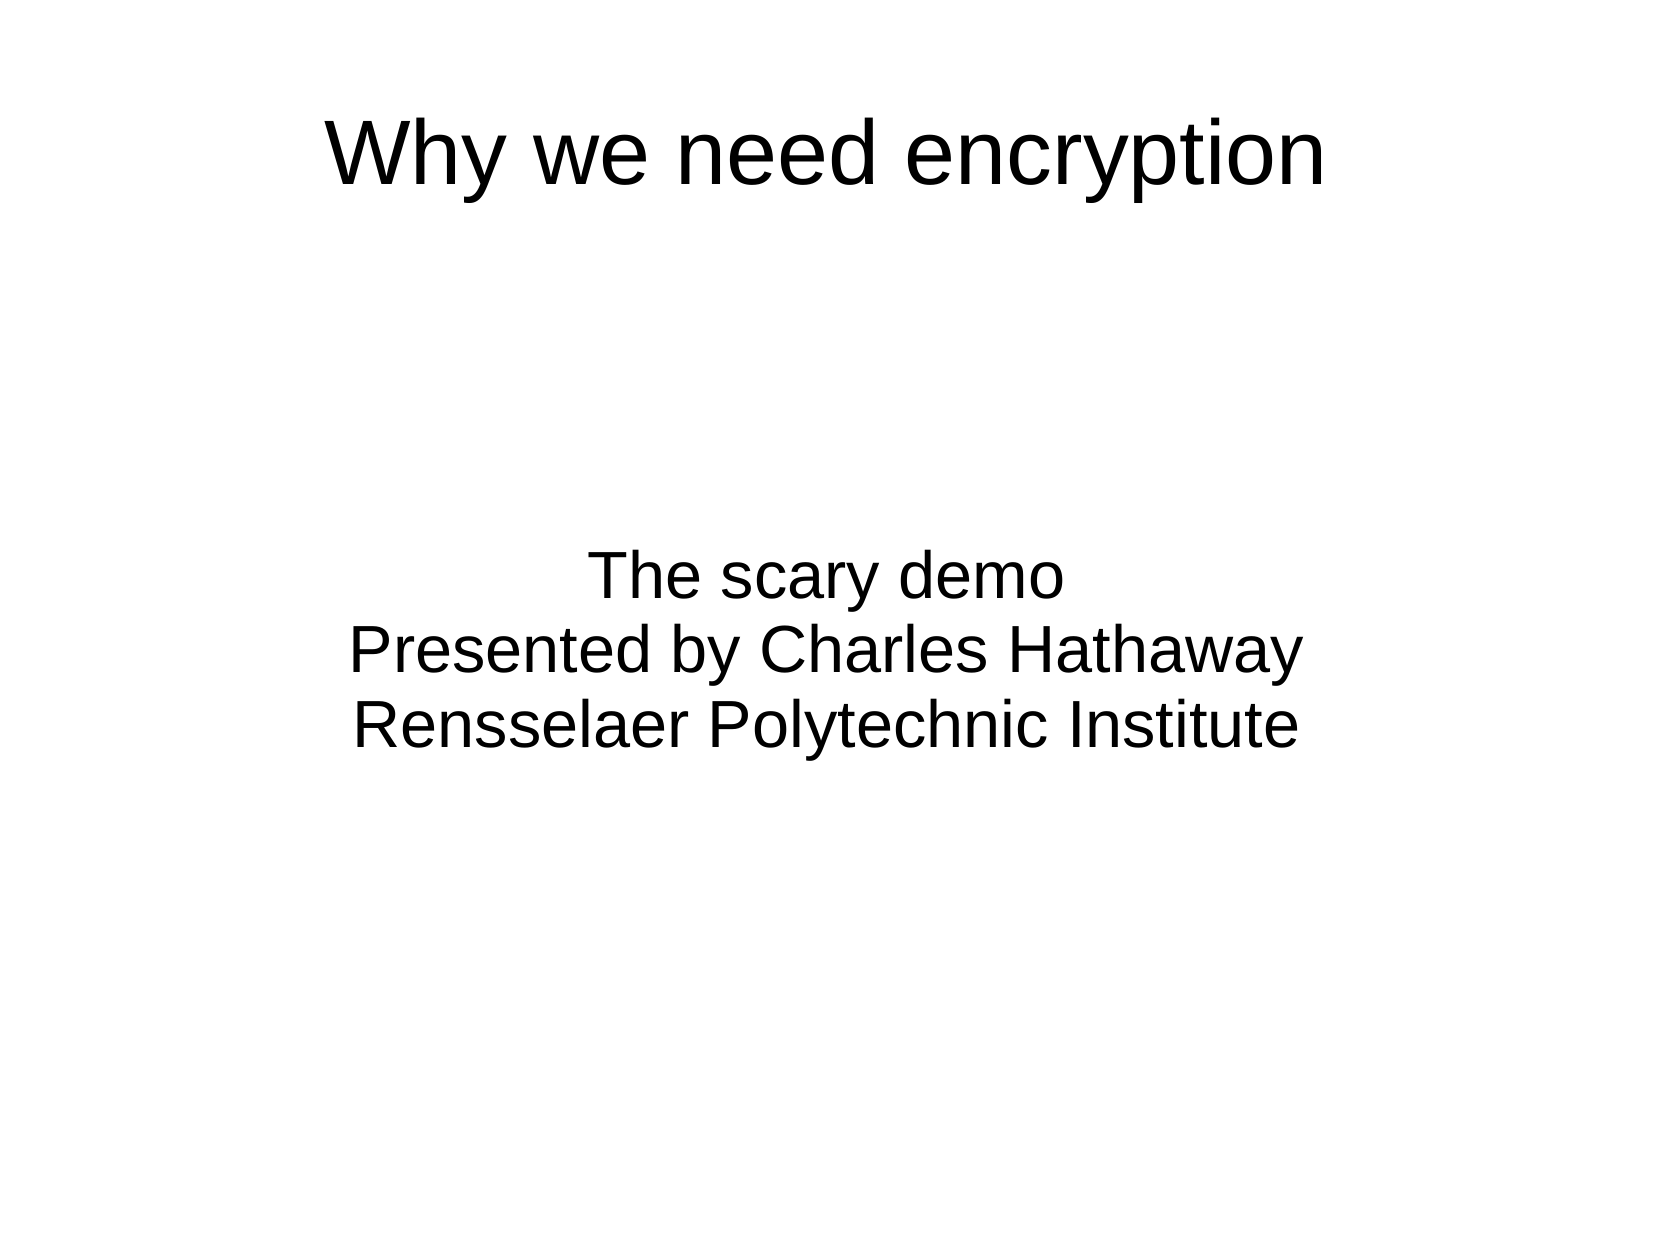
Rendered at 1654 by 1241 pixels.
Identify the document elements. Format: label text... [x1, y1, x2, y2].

title Why we need encryption [82, 49, 1571, 257]
subtitle The scary demo Presented by Charles Hathaway Rensselaer Polytechnic Institute [82, 290, 1571, 1010]
